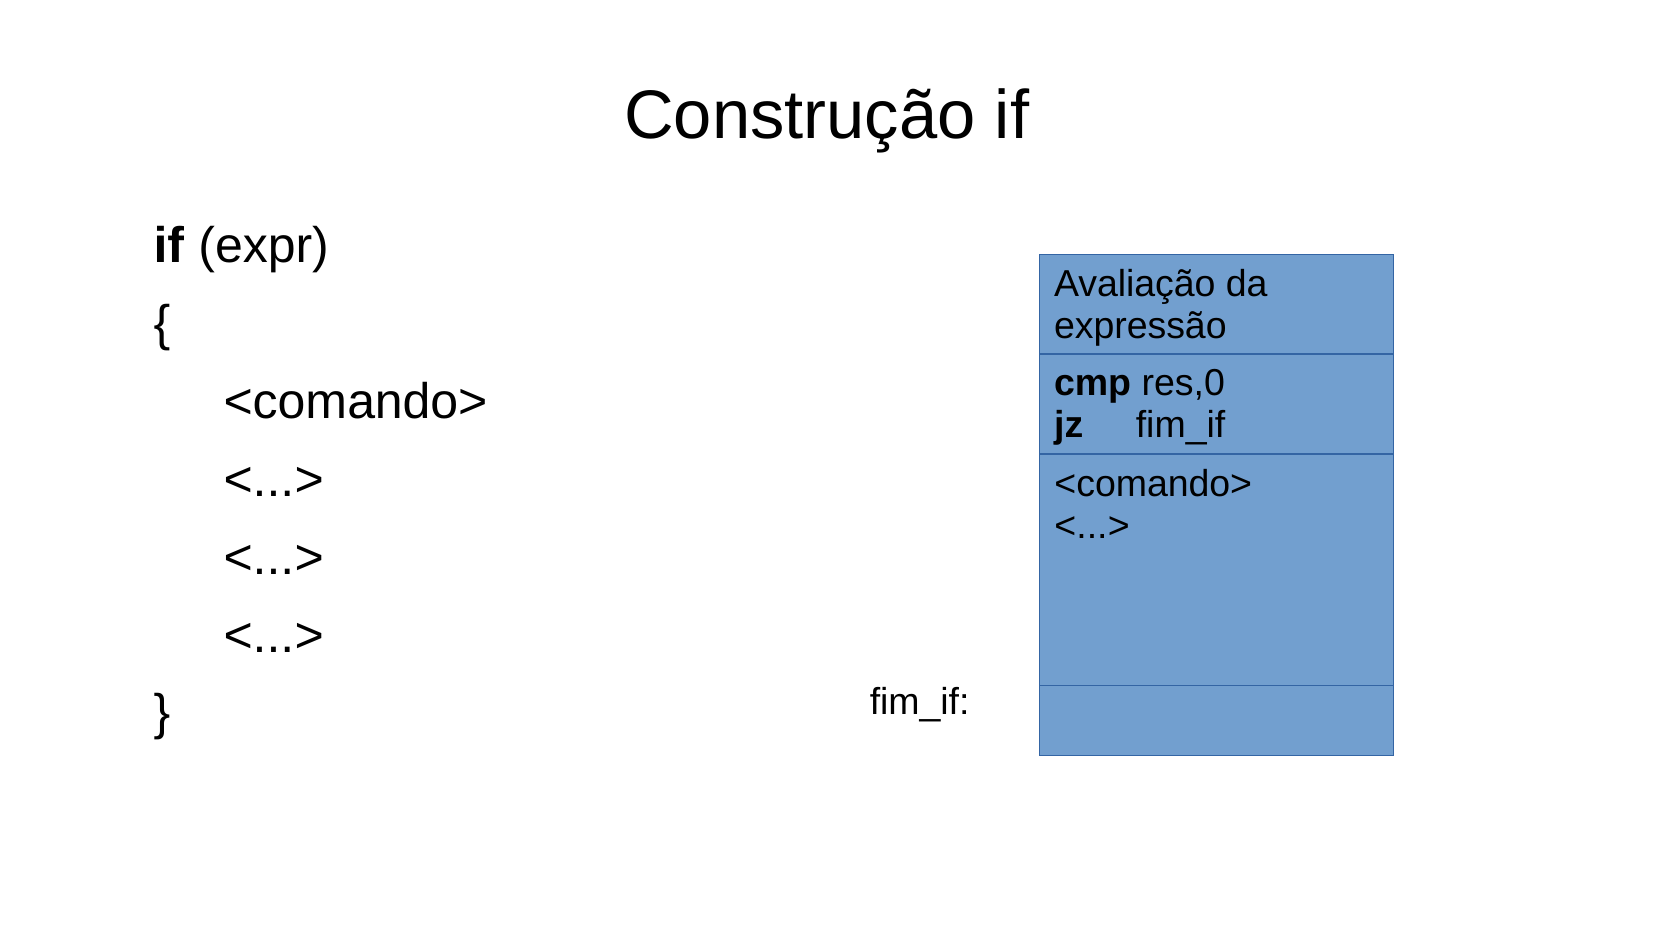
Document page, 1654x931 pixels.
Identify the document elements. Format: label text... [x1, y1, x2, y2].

text_box cmp res,0 jz fim_if [1039, 354, 1394, 454]
text_box [1039, 685, 1394, 745]
title Construção if [82, 37, 1571, 193]
text_box fim_if: [844, 673, 1010, 745]
text_box <comando> <...> [1039, 454, 1394, 685]
list if (expr) { <comando> <...> <...> <...> } [82, 217, 544, 758]
text_box Avaliação da expressão [1039, 254, 1394, 354]
